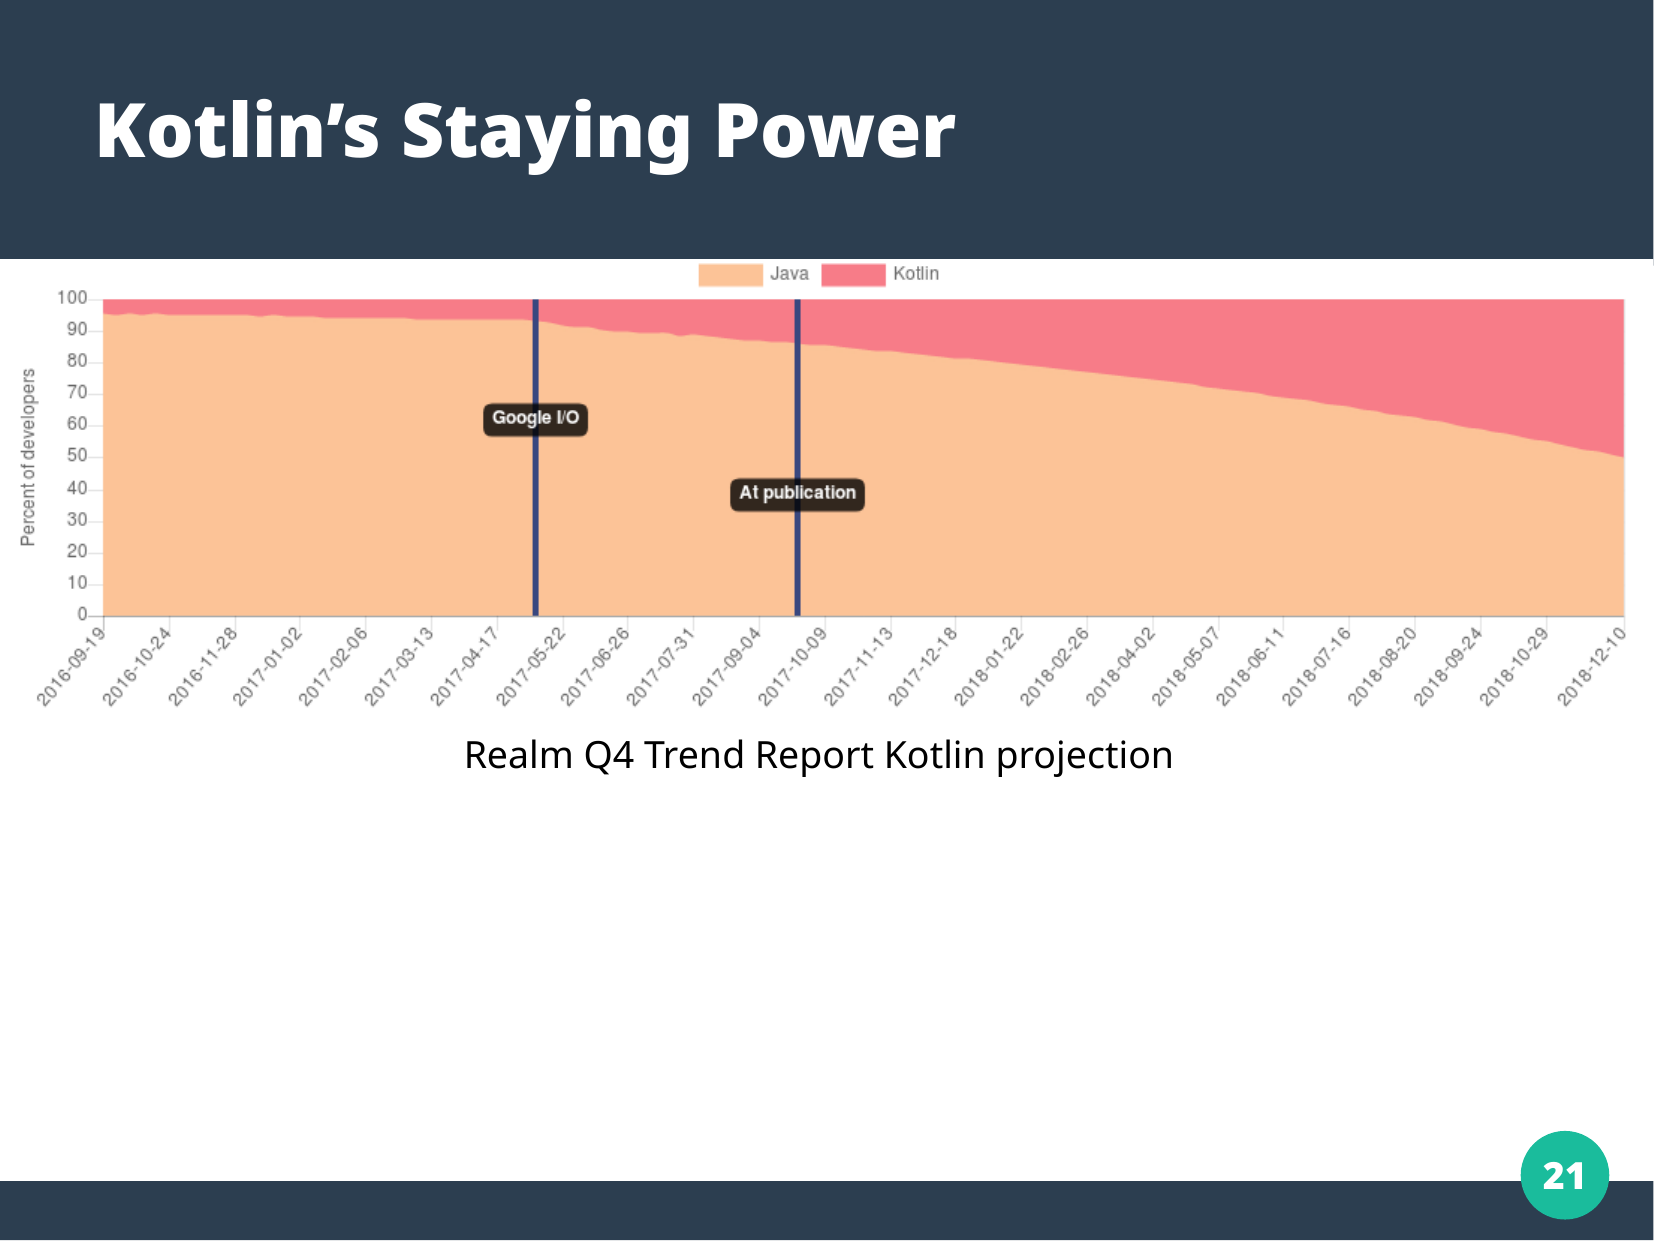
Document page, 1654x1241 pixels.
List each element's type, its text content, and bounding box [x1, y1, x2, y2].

text_box Realm Q4 Trend Report Kotlin projection [448, 721, 1229, 780]
picture [0, 259, 1654, 721]
title Kotlin’s Staying Power [59, 49, 1595, 207]
